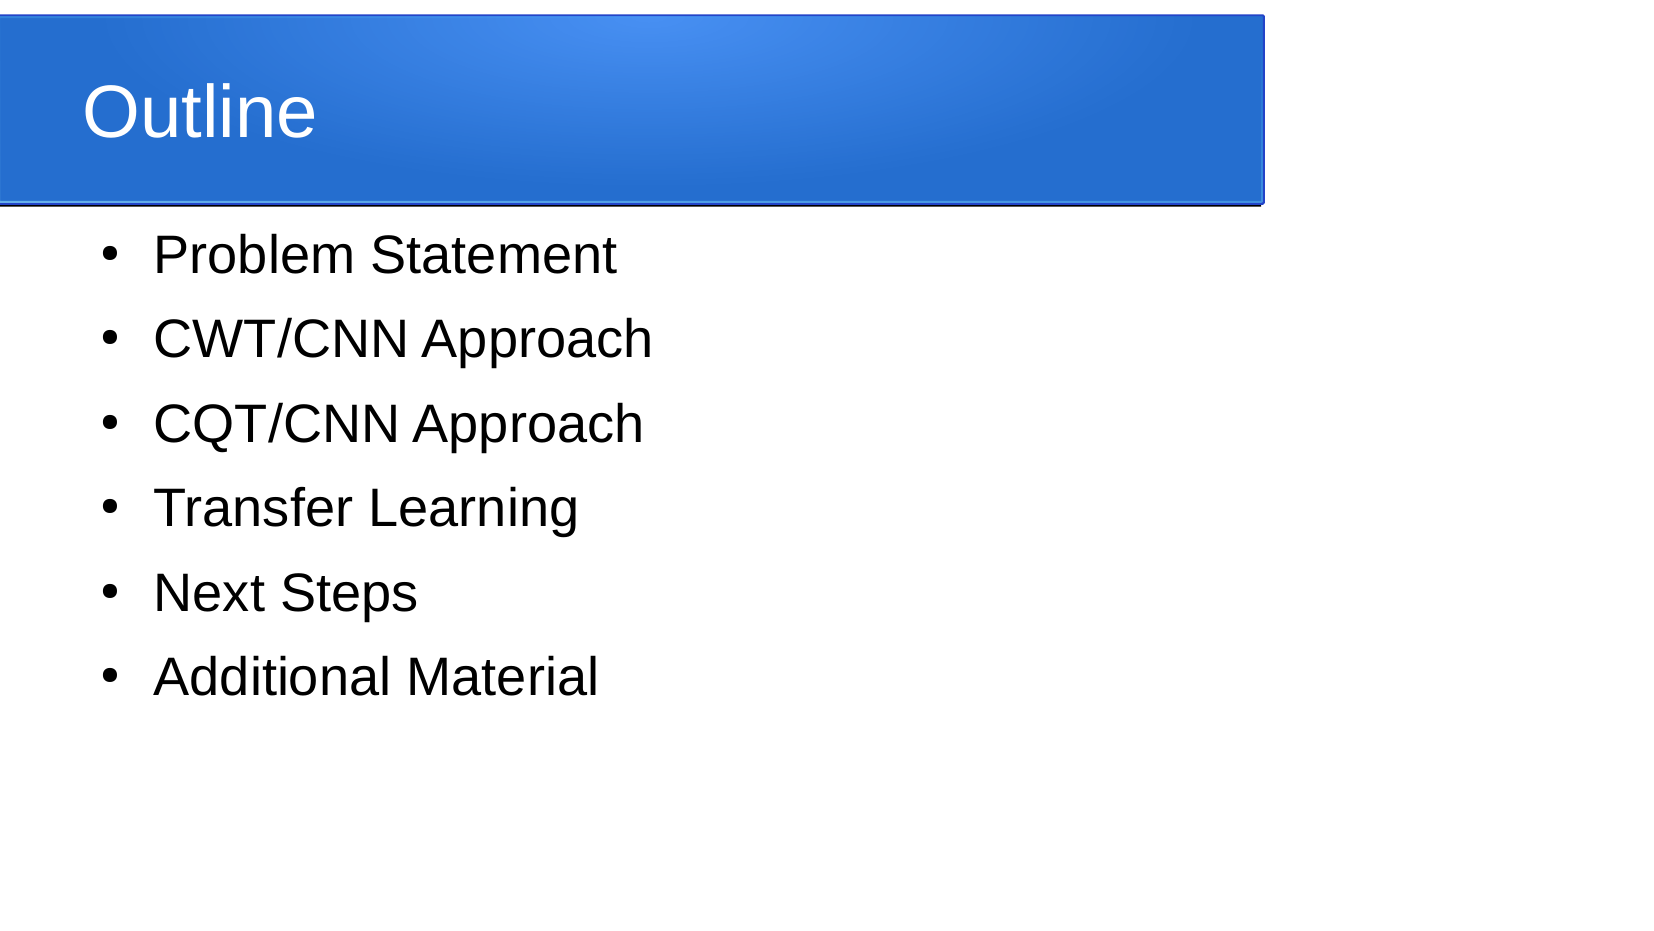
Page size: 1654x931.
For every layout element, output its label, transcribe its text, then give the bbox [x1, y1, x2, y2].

title Outline [82, 35, 1235, 189]
list Problem Statement CWT/CNN Approach CQT/CNN Approach Transfer Learning Next Steps Additional Material [82, 224, 1571, 764]
